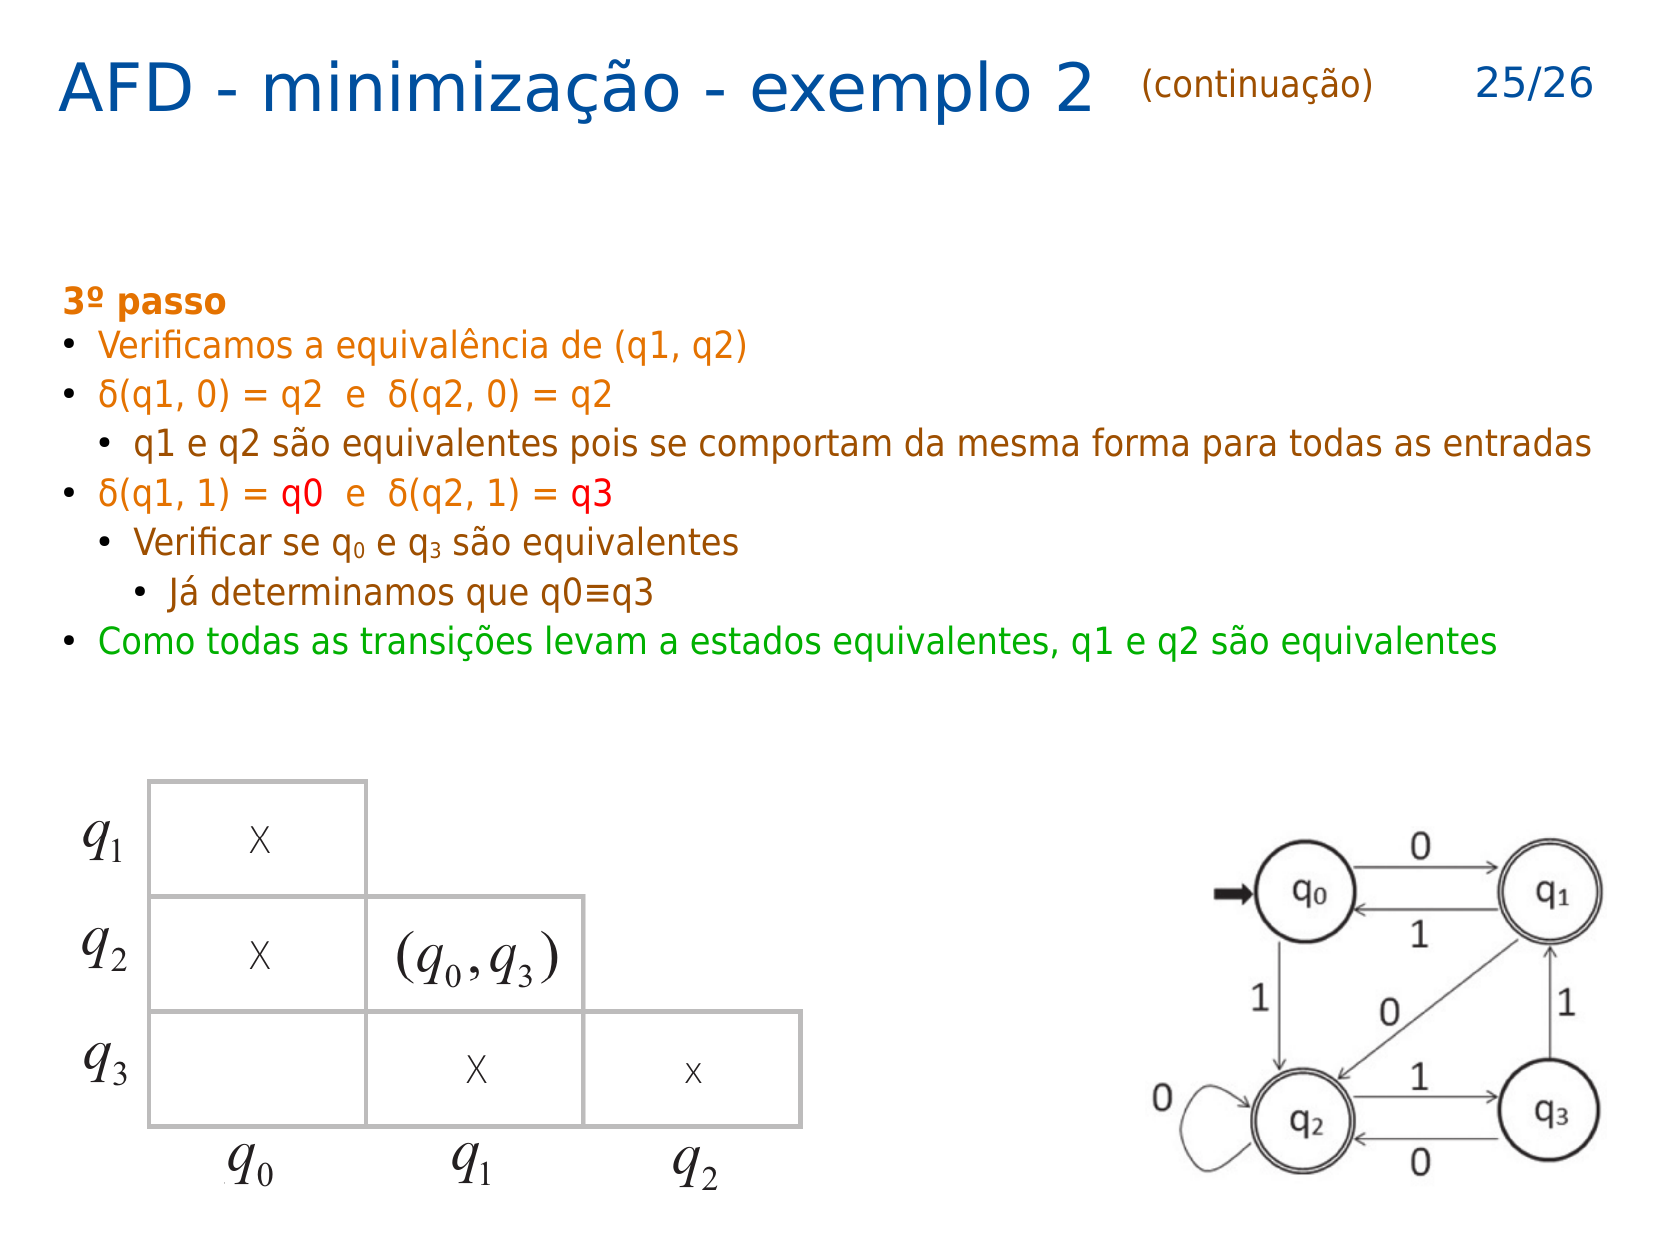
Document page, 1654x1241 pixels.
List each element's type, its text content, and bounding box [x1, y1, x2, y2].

title AFD - minimização - exemplo 2 [59, 29, 1625, 148]
text_box (continuação) [1126, 55, 1417, 121]
picture [1145, 826, 1607, 1187]
picture [77, 765, 804, 1193]
text_box 3º passo Verificamos a equivalência de (q1, q2) δ(q1, 0) = q2 e δ(q2, 0) = q2 q1 e q2 são equivalentes pois se comportam da mesma forma para todas as entradas δ(q1, 1) = q0 e δ(q2, 1) = q3 Verificar se q0 e q3 são equivalentes Já determinamos que q0≡q3 Como todas as transições levam a estados equivalentes, q1 e q2 são equivalentes [47, 272, 1609, 715]
